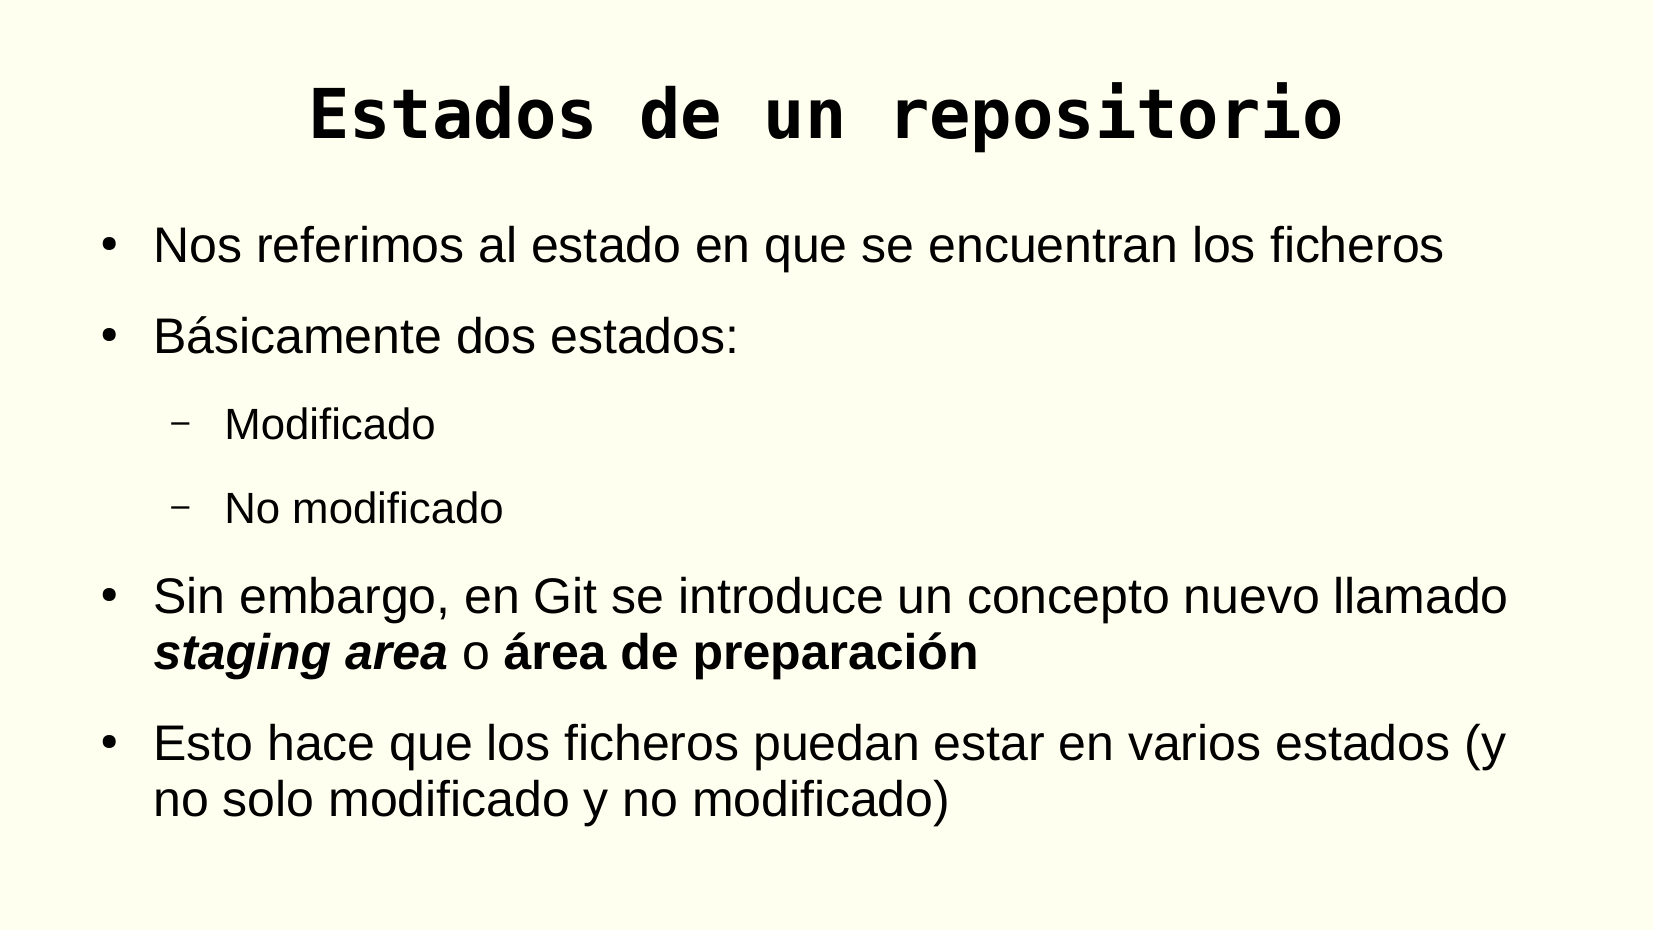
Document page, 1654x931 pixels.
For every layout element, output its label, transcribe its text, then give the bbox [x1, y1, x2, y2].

list Nos referimos al estado en que se encuentran los ficheros Básicamente dos estados: Modificado No modificado Sin embargo, en Git se introduce un concepto nuevo llamado staging area o área de preparación Esto hace que los ficheros puedan estar en varios estados (y no solo modificado y no modificado) [82, 217, 1571, 857]
title Estados de un repositorio [82, 37, 1571, 193]
